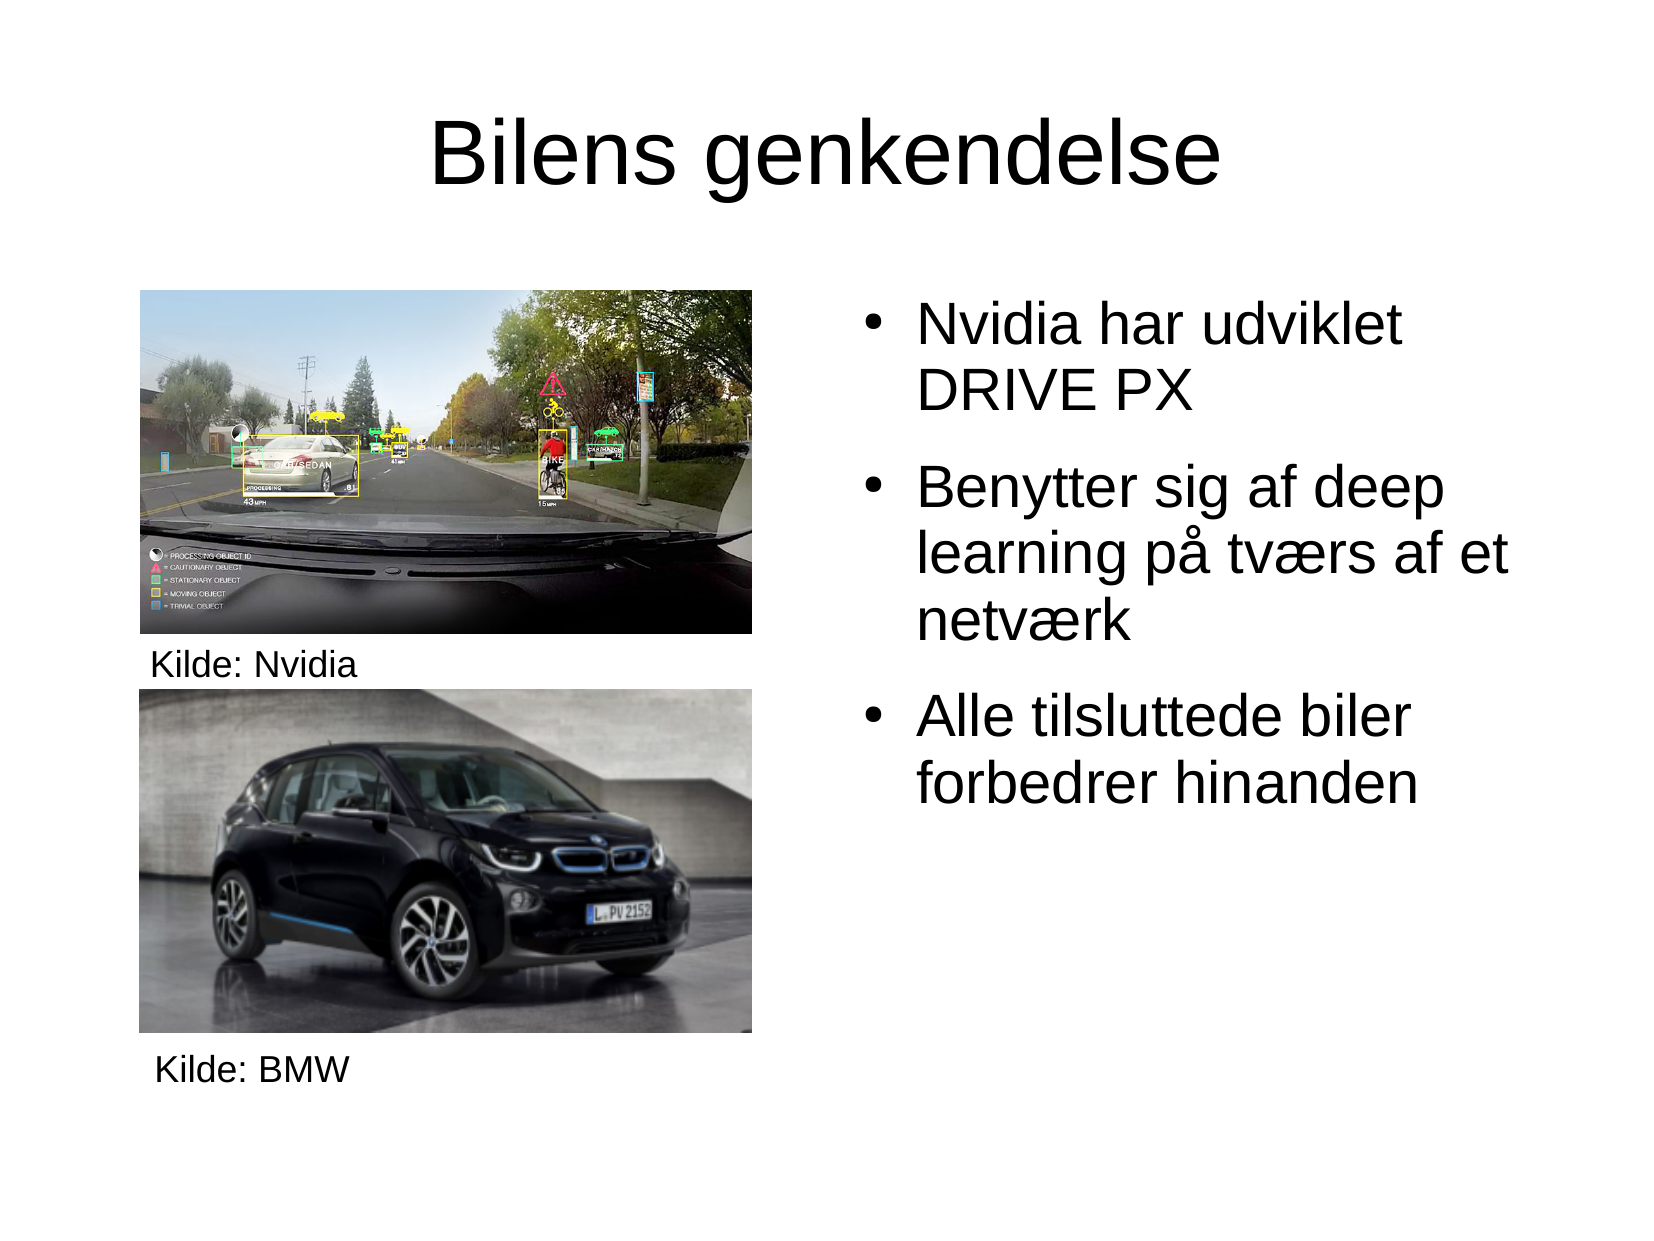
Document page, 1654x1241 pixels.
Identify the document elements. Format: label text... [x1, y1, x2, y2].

text_box Kilde: Nvidia [135, 636, 406, 736]
picture [139, 689, 752, 1034]
picture [140, 290, 752, 634]
list Nvidia har udviklet DRIVE PX Benytter sig af deep learning på tværs af et netværk Alle tilsluttede biler forbedrer hinanden [845, 290, 1572, 1010]
text_box Kilde: BMW [139, 1041, 410, 1141]
title Bilens genkendelse [82, 49, 1571, 257]
